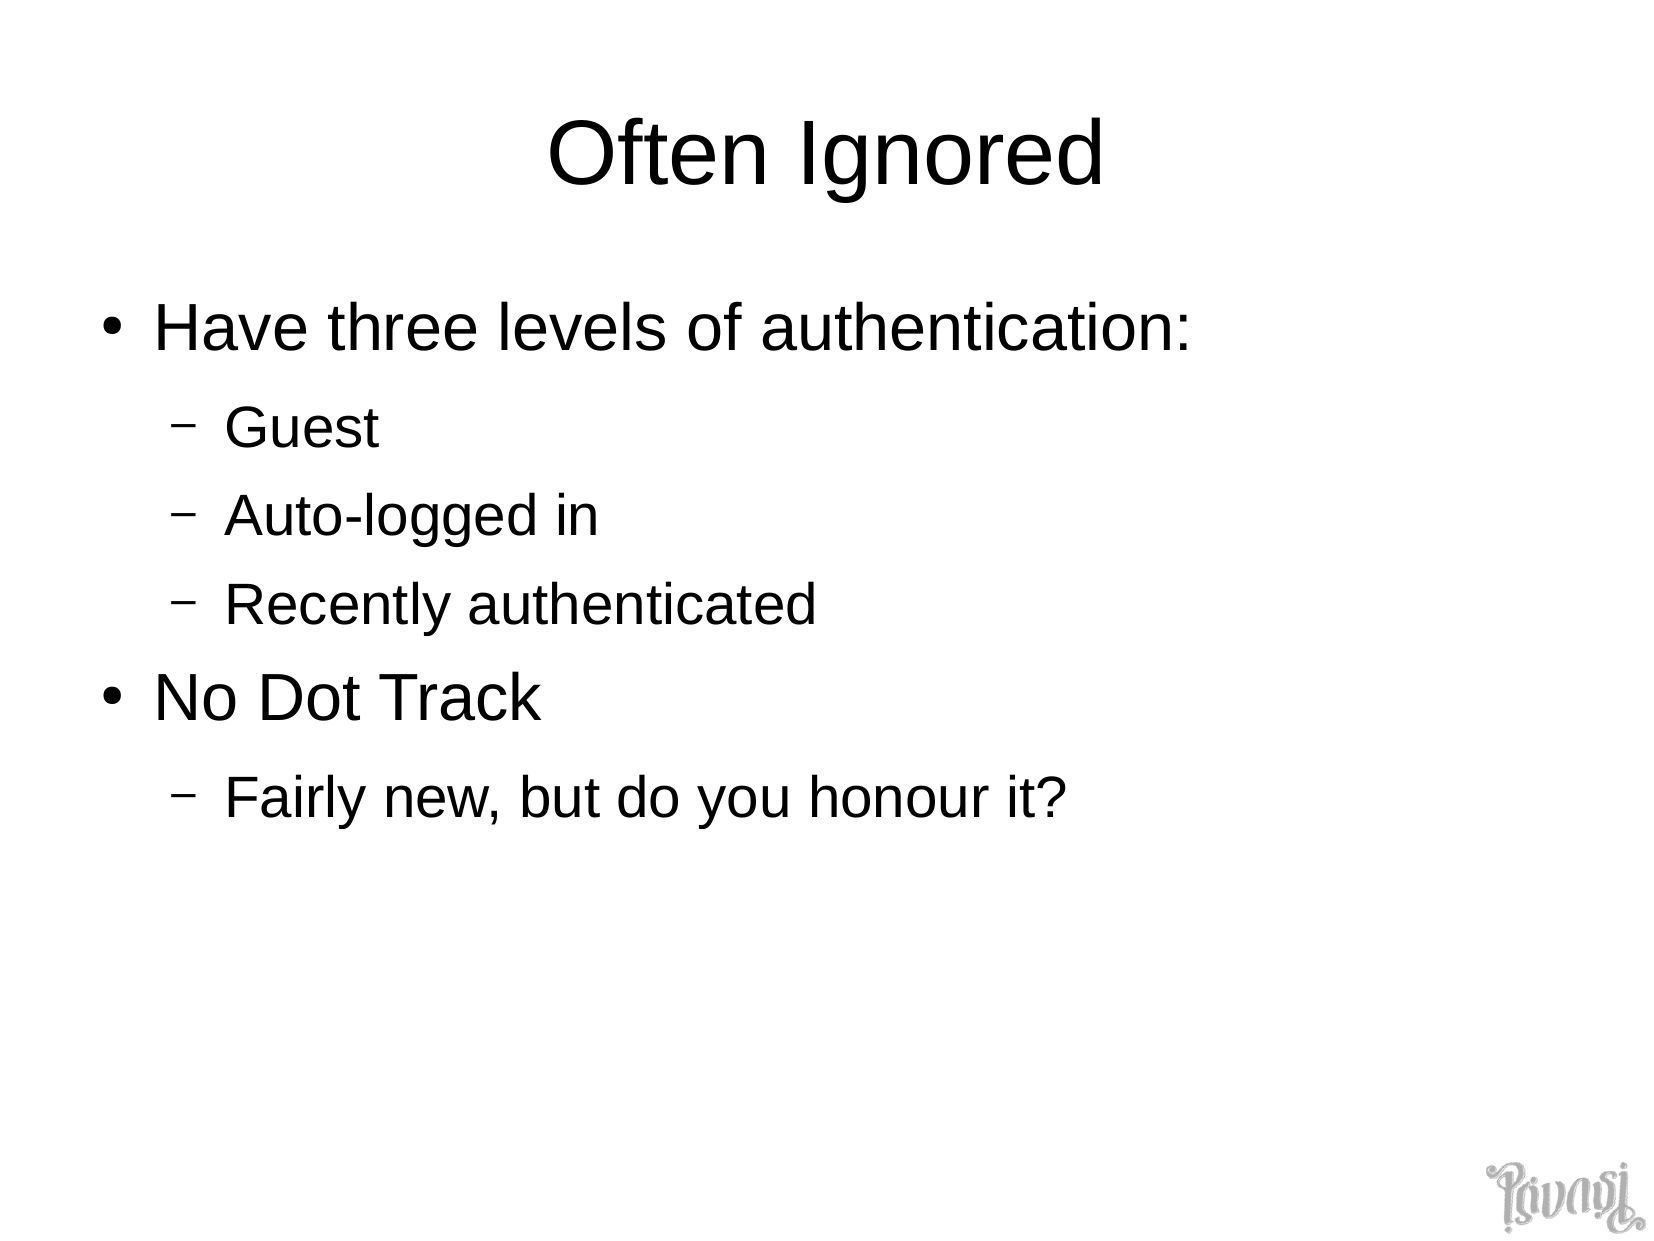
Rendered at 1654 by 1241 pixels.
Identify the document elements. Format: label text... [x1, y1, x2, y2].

list Have three levels of authentication: Guest Auto-logged in Recently authenticated No Dot Track Fairly new, but do you honour it? [82, 290, 1538, 1205]
title Often Ignored [82, 49, 1571, 257]
picture [1484, 1147, 1648, 1241]
